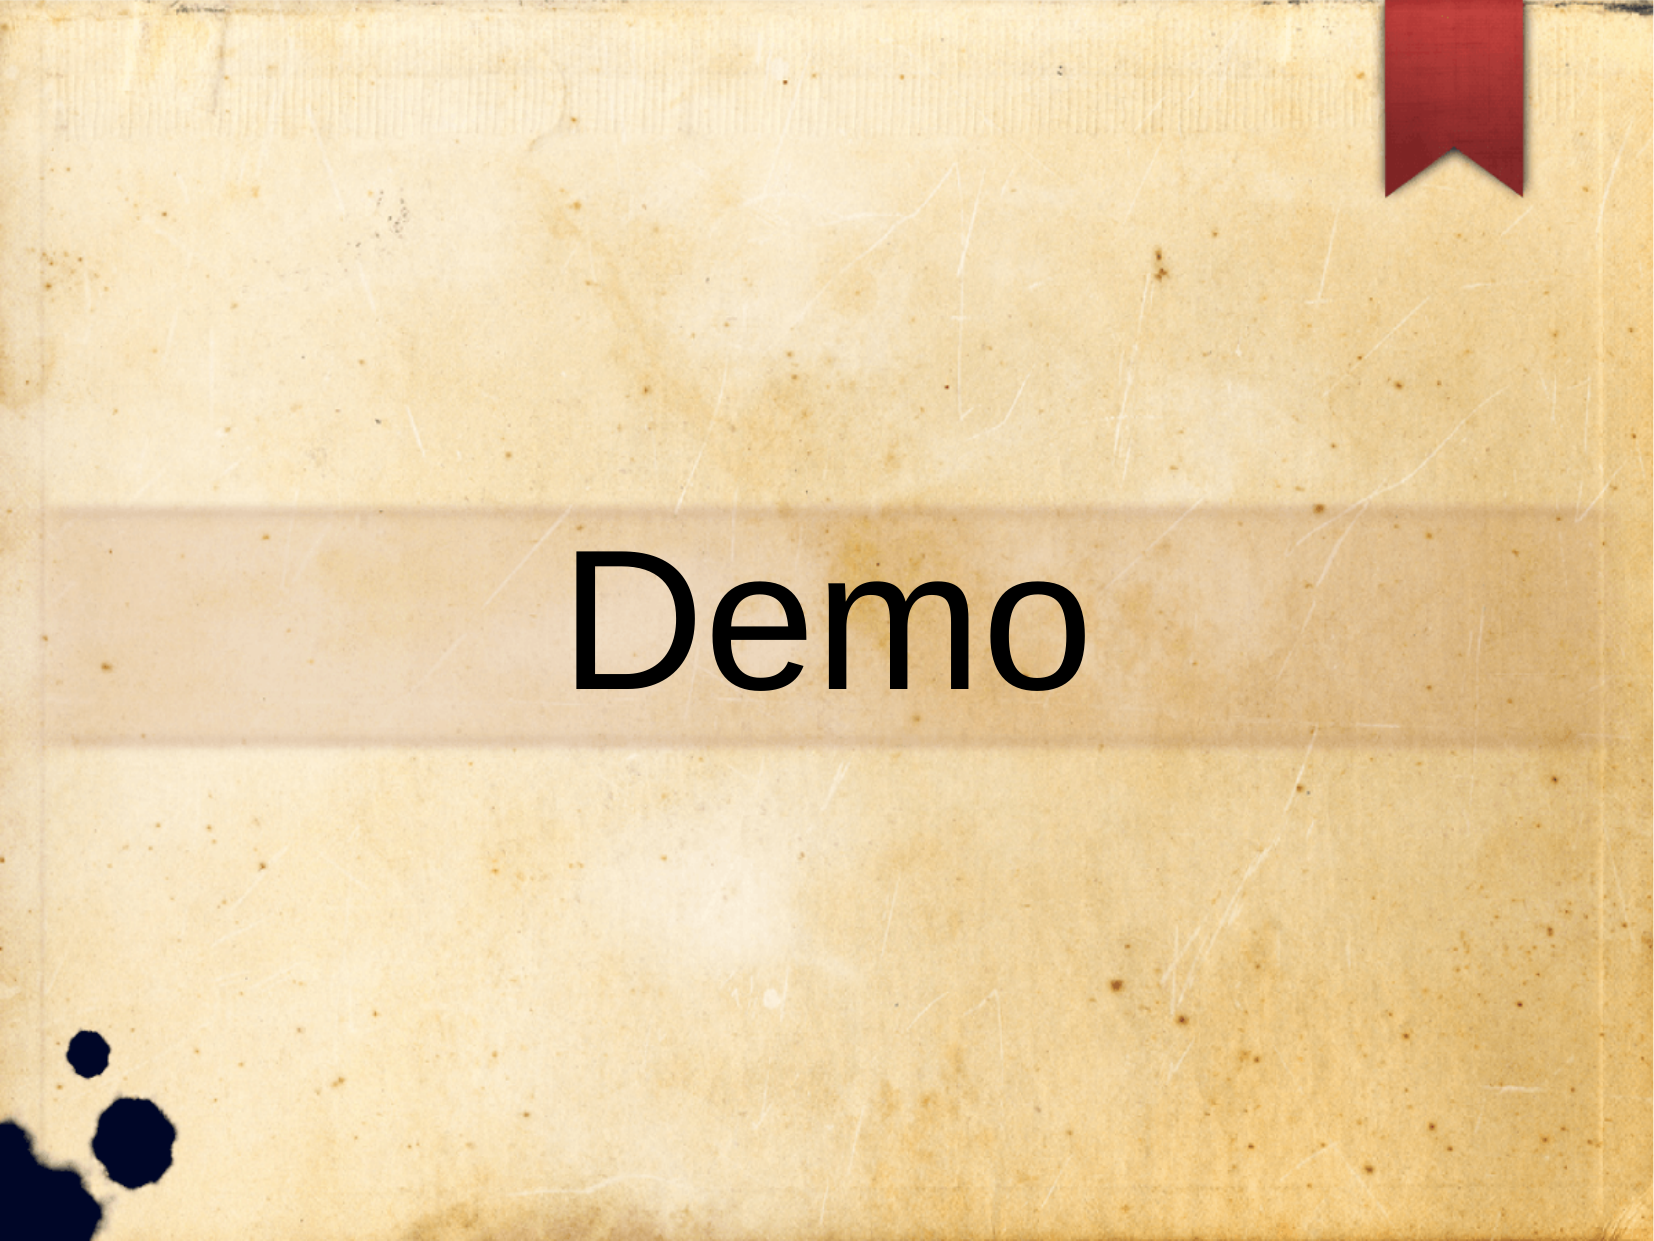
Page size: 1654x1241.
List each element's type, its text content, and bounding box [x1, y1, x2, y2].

picture [0, 0, 1654, 1241]
subtitle Demo [82, 118, 1571, 1123]
